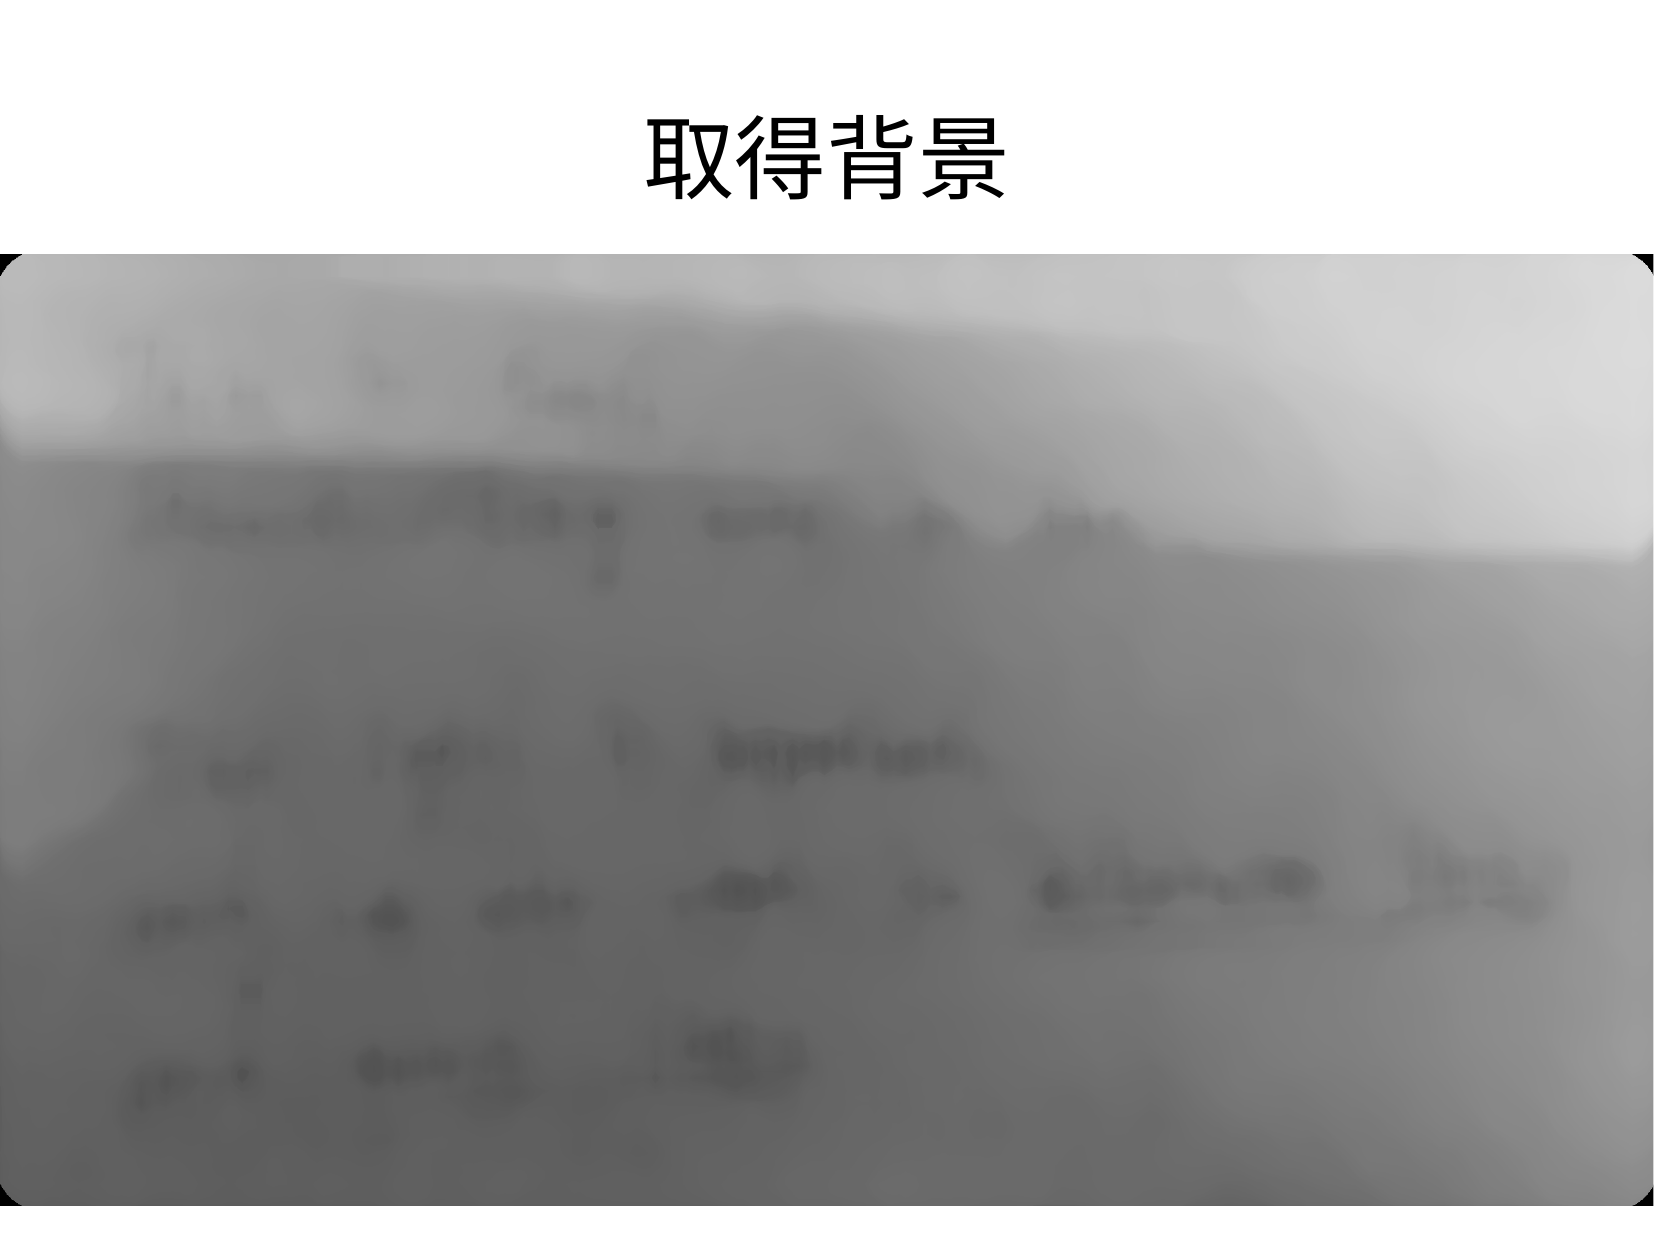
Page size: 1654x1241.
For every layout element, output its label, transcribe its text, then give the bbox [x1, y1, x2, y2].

picture [0, 254, 1654, 1206]
title 取得背景 [82, 49, 1571, 254]
